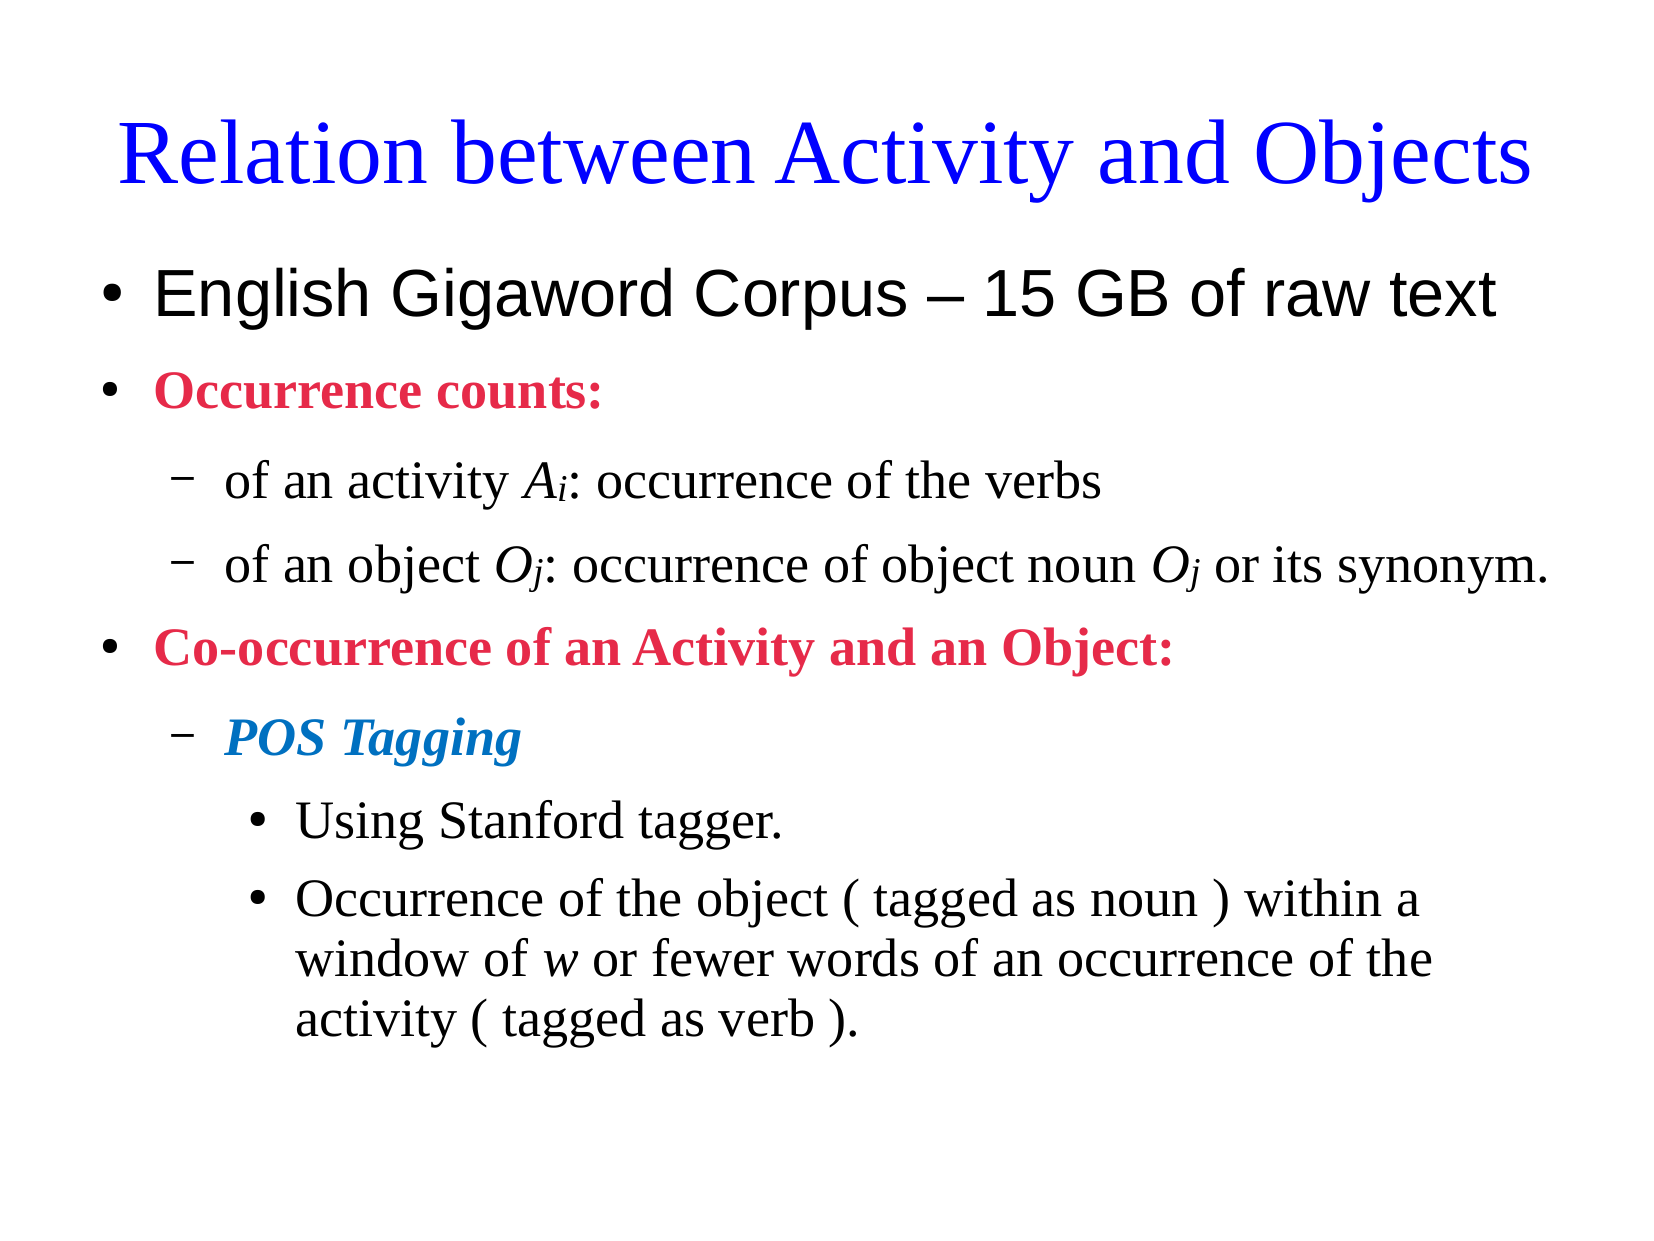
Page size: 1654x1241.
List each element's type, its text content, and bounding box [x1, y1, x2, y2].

list English Gigaword Corpus – 15 GB of raw text Occurrence counts: of an activity Ai: occurrence of the verbs of an object Oj: occurrence of object noun Oj or its synonym. Co-occurrence of an Activity and an Object: POS Tagging Using Stanford tagger. Occurrence of the object ( tagged as noun ) within a window of w or fewer words of an occurrence of the activity ( tagged as verb ). [82, 256, 1571, 1216]
title Relation between Activity and Objects [82, 49, 1571, 256]
